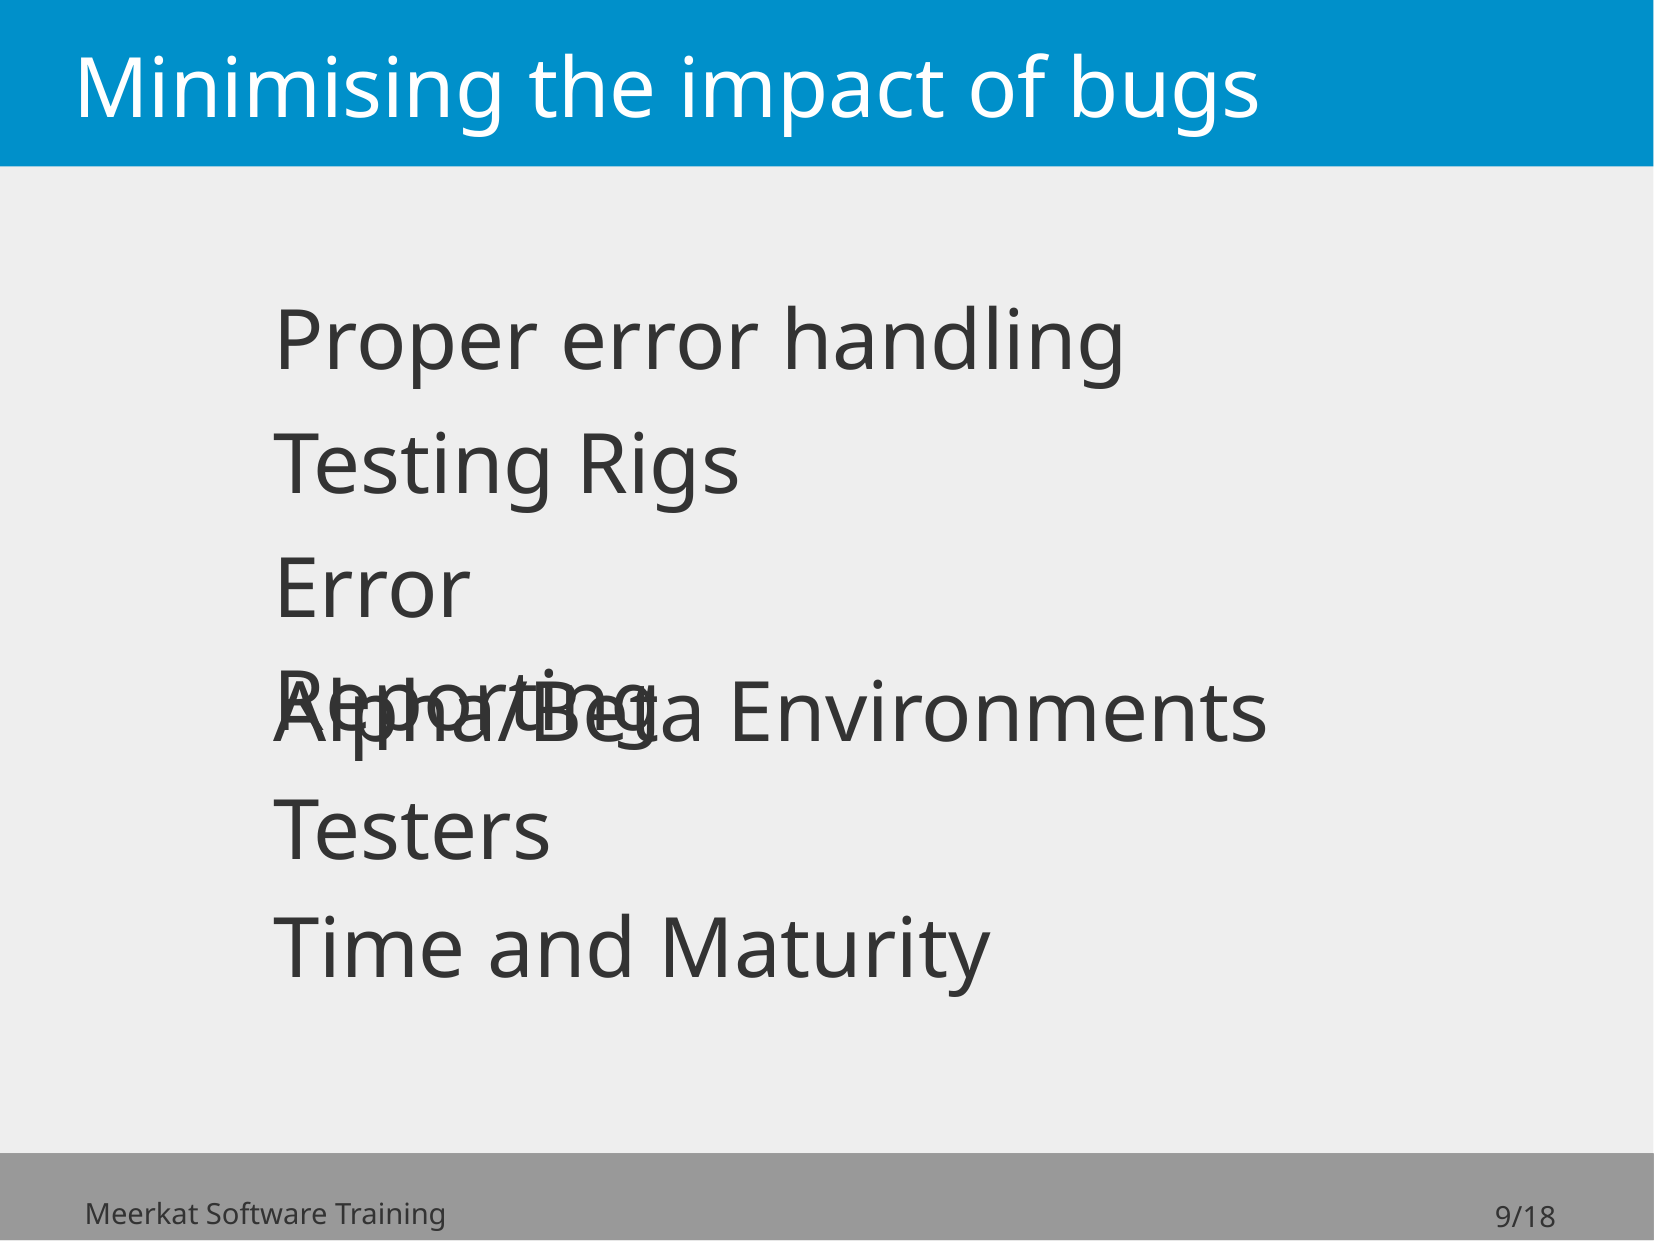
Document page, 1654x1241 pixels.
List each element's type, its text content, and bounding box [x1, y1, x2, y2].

text_box Alpha/Beta Environments [258, 644, 1375, 827]
text_box Testing Rigs [258, 396, 861, 507]
text_box Proper error handling [258, 272, 1189, 372]
text_box Minimising the impact of bugs [58, 27, 1418, 209]
text_box Testers [258, 762, 861, 874]
text_box Error Reporting [258, 520, 862, 620]
text_box Time and Maturity [258, 881, 1159, 1063]
